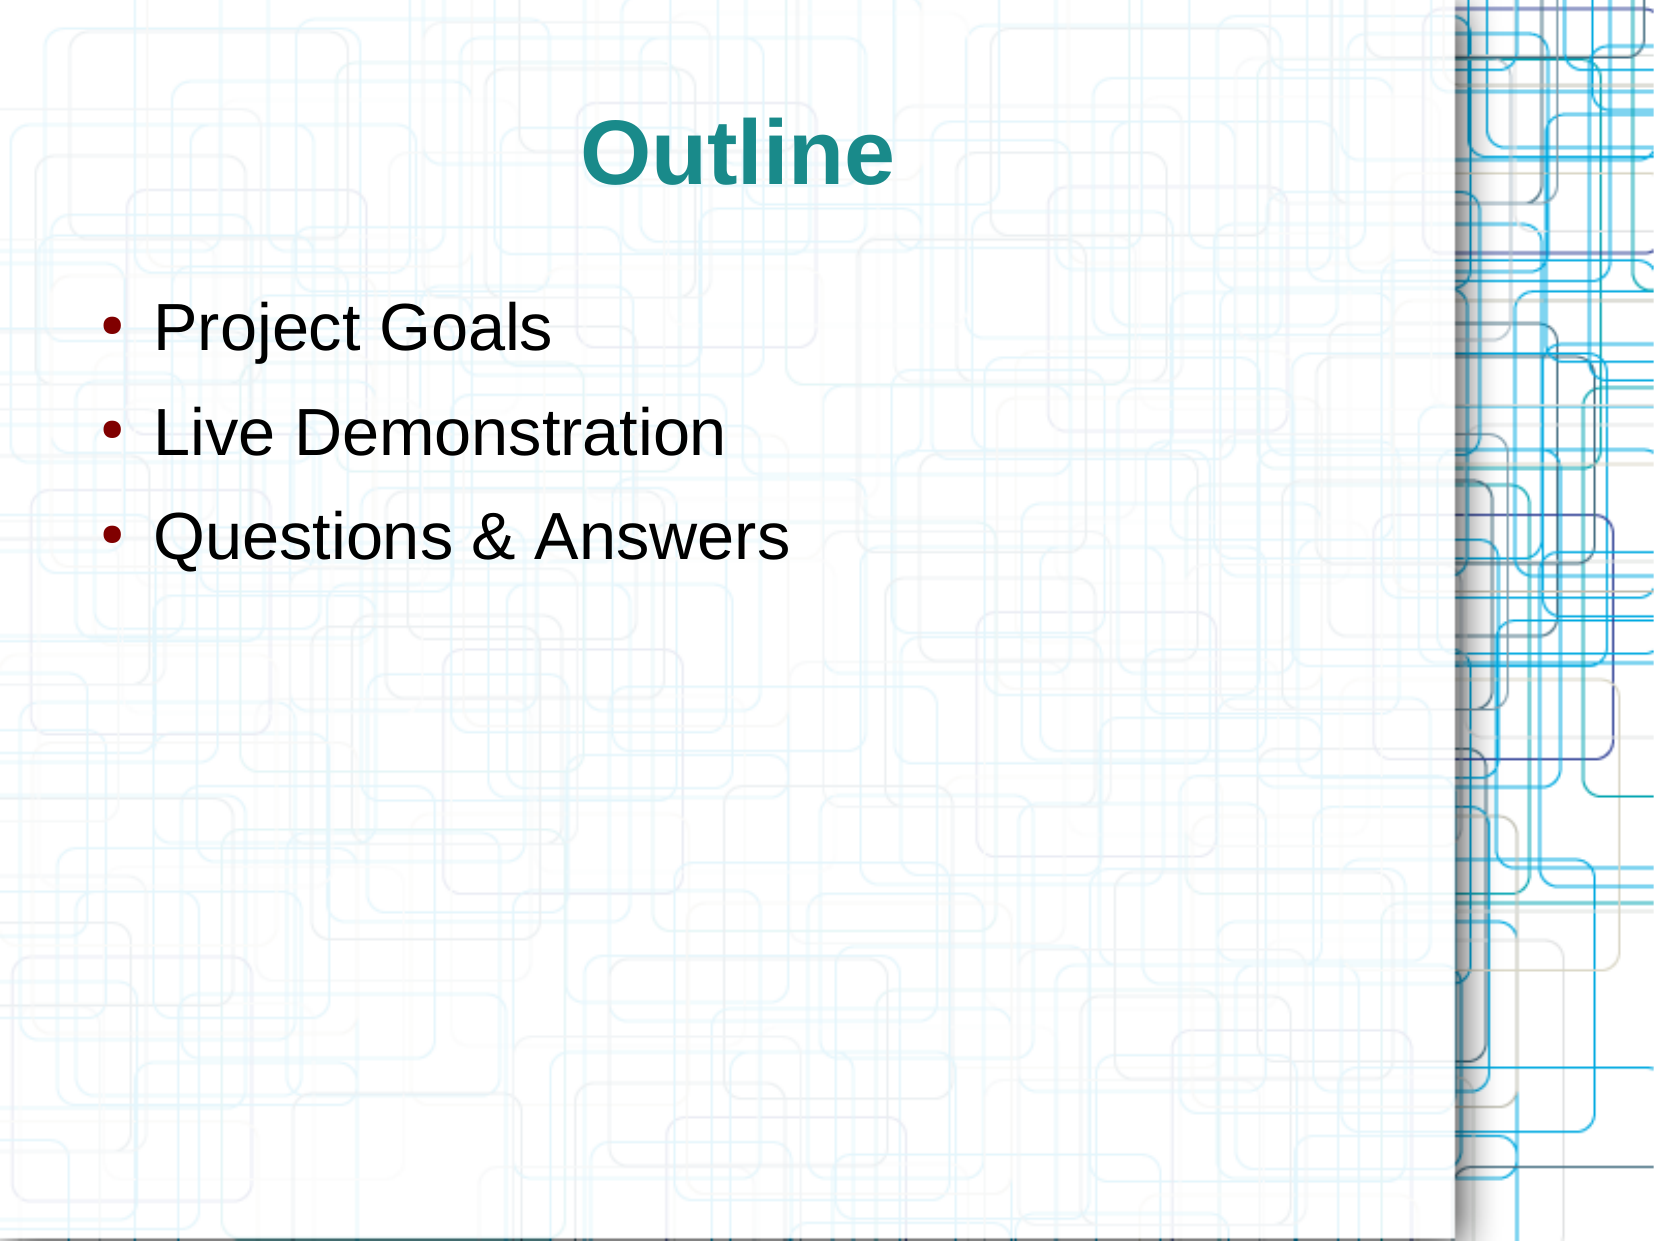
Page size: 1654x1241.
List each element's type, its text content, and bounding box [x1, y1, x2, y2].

list Project Goals Live Demonstration Questions & Answers [82, 290, 1418, 1109]
title Outline [59, 49, 1418, 257]
picture [0, 0, 1654, 1241]
